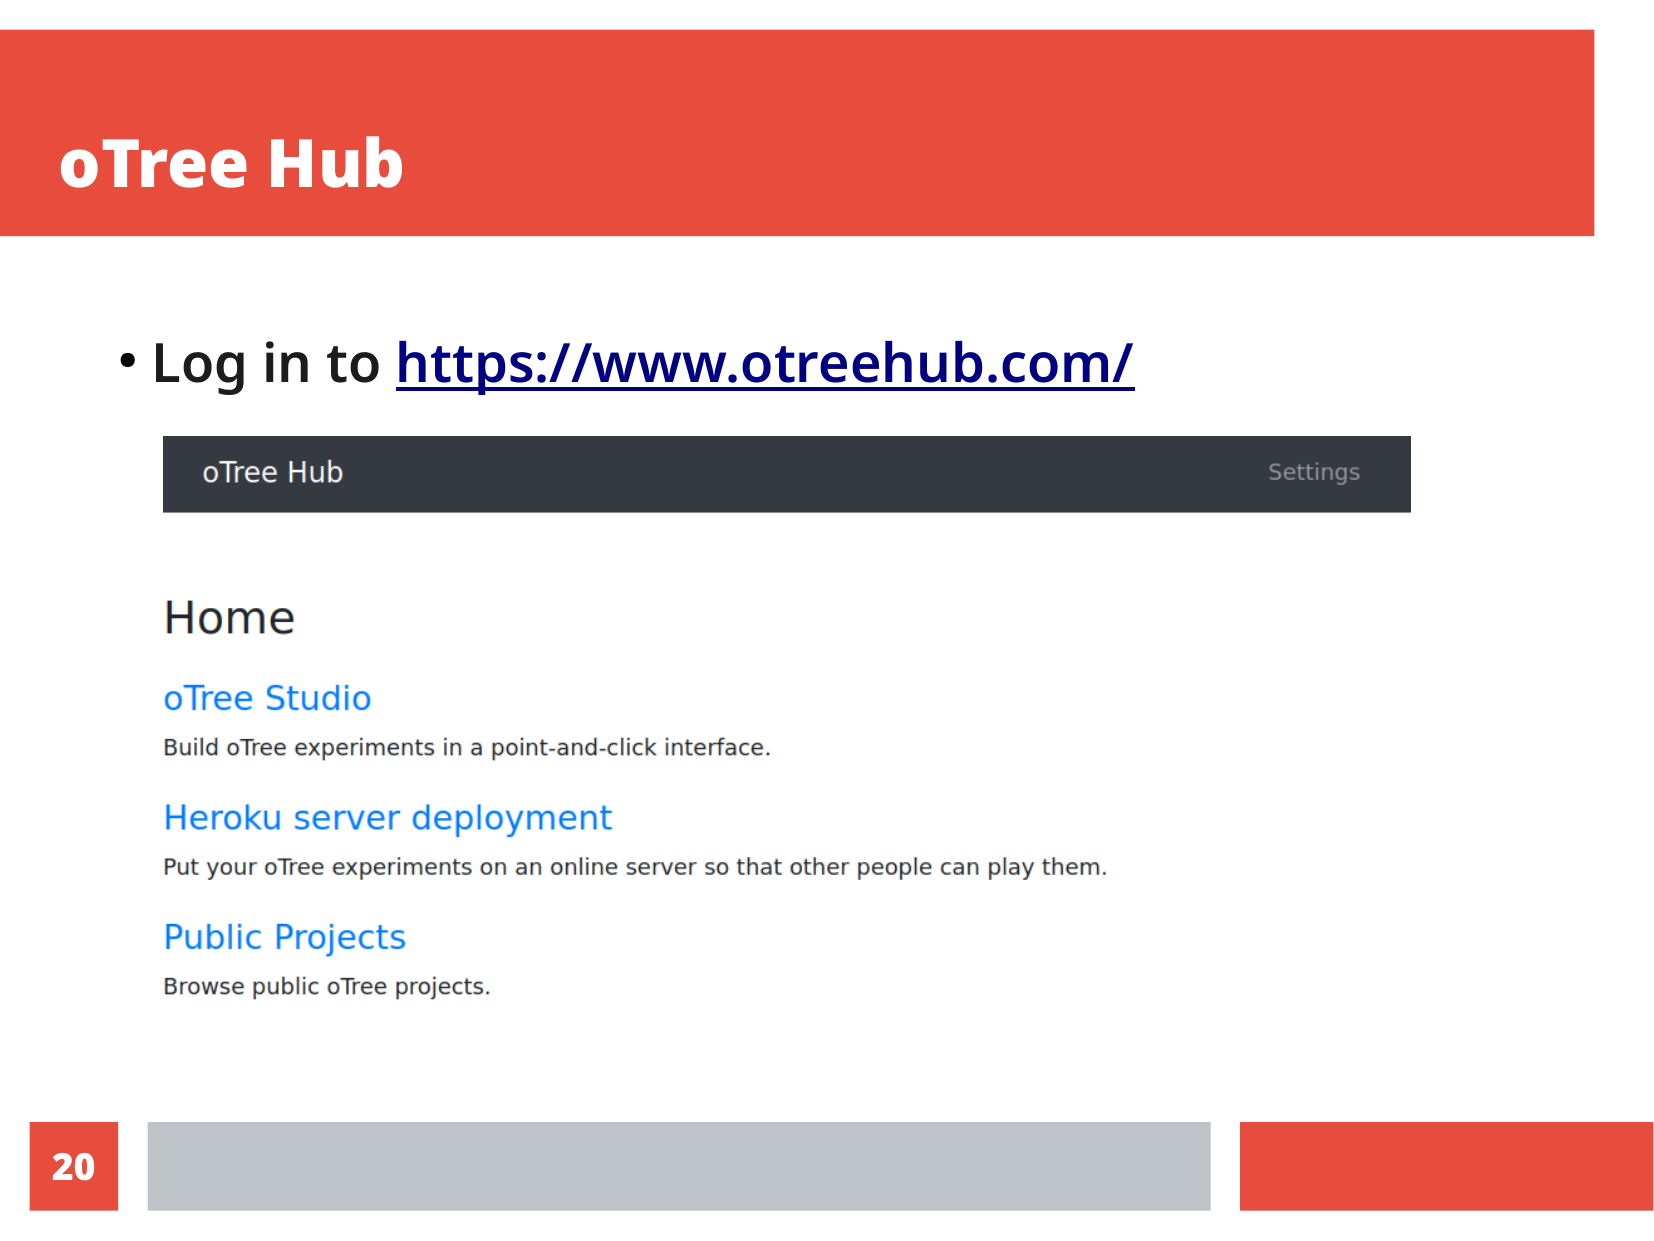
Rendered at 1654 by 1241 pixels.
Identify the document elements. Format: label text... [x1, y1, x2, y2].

picture [163, 436, 1411, 1051]
list Log in to https://www.otreehub.com/ [59, 324, 1565, 1093]
title oTree Hub [59, 59, 1595, 207]
